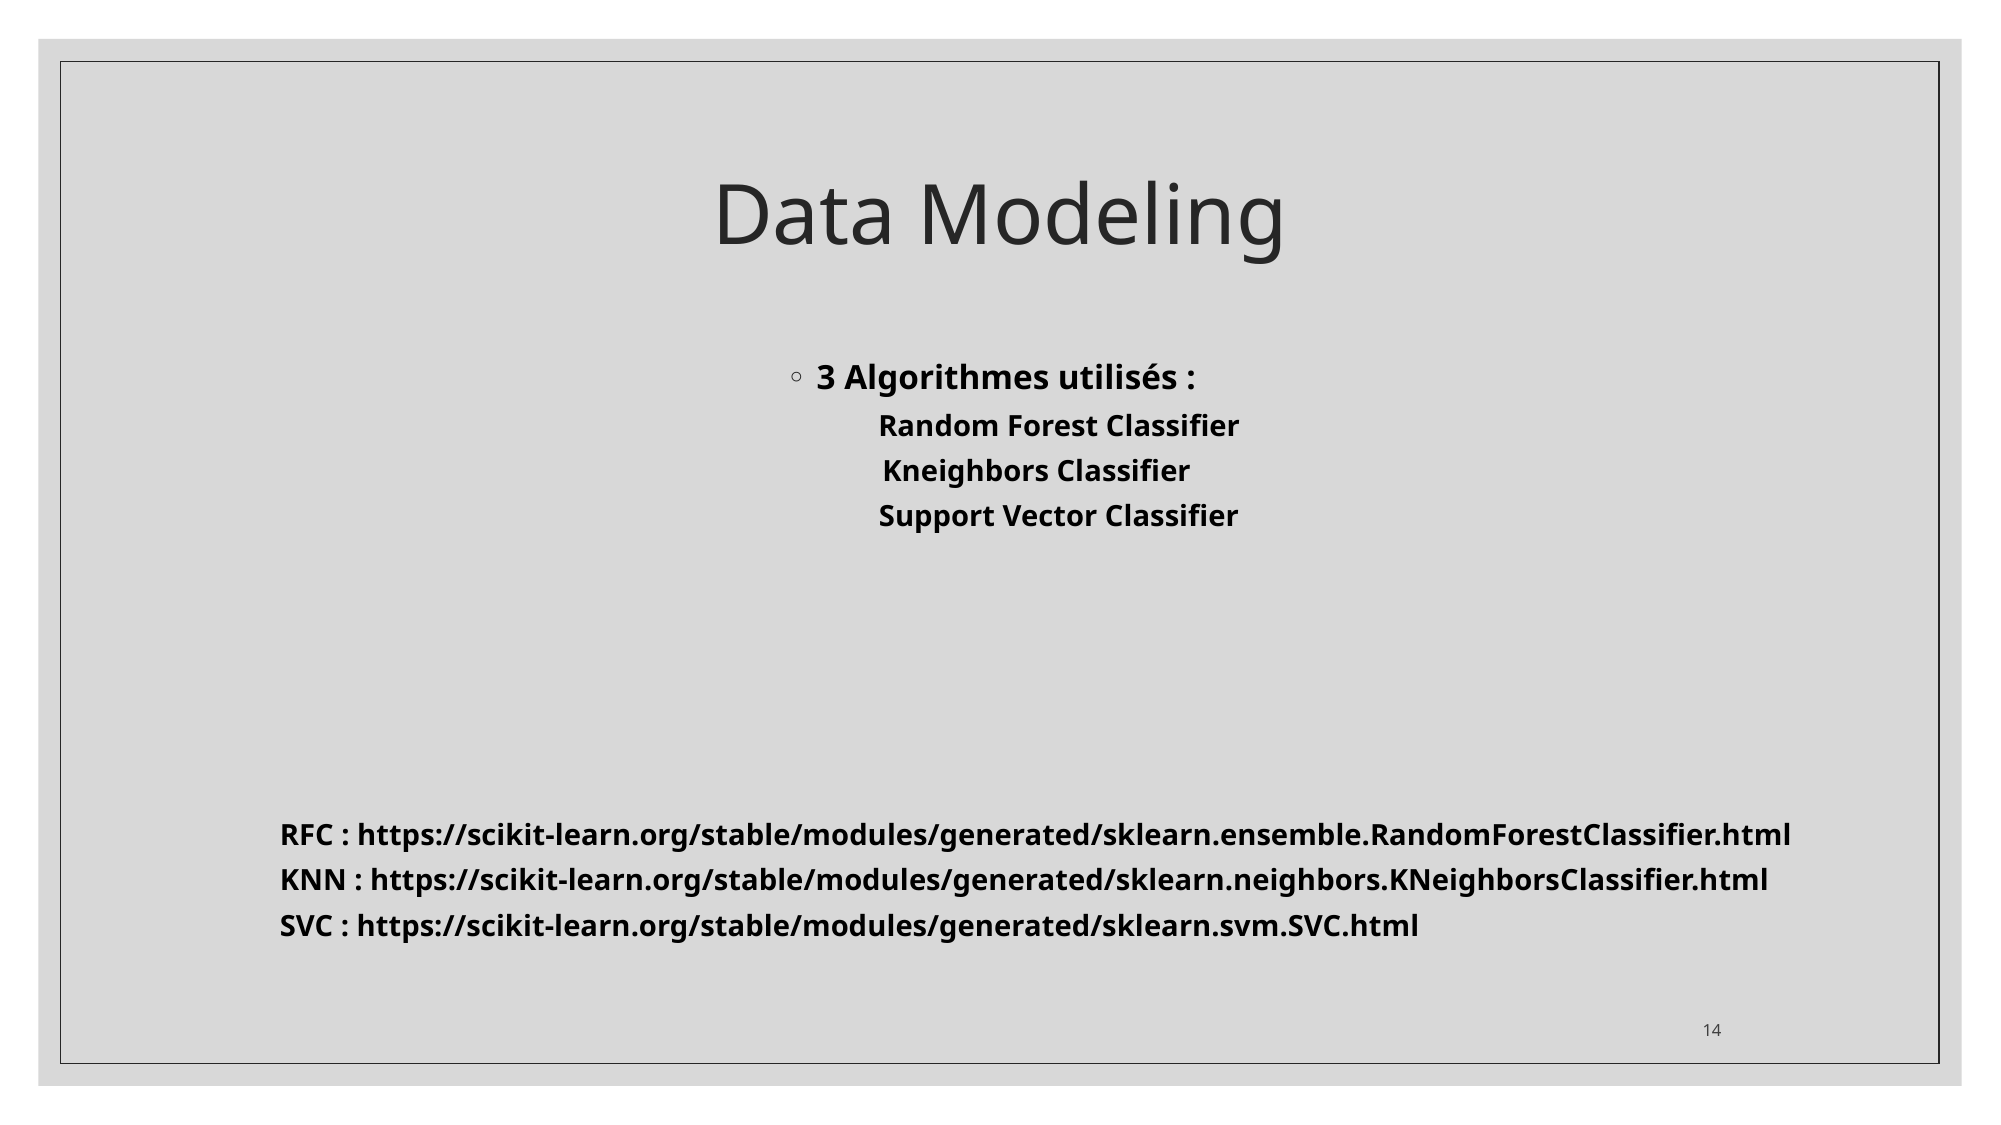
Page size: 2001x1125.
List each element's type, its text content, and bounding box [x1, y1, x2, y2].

title Data Modeling [174, 105, 1825, 331]
list 3 Algorithmes utilisés : Random Forest Classifier Kneighbors Classifier Support Vector Classifier RFC : https://scikit-learn.org/stable/modules/generated/sklearn.ensemble.RandomForestClassifier.html KNN : https://scikit-learn.org/stable/modules/generated/sklearn.neighbors.KNeighborsClassifier.html SVC : https://scikit-learn.org/stable/modules/generated/sklearn.svm.SVC.html [174, 345, 1825, 977]
text_box [1687, 990, 1825, 1051]
